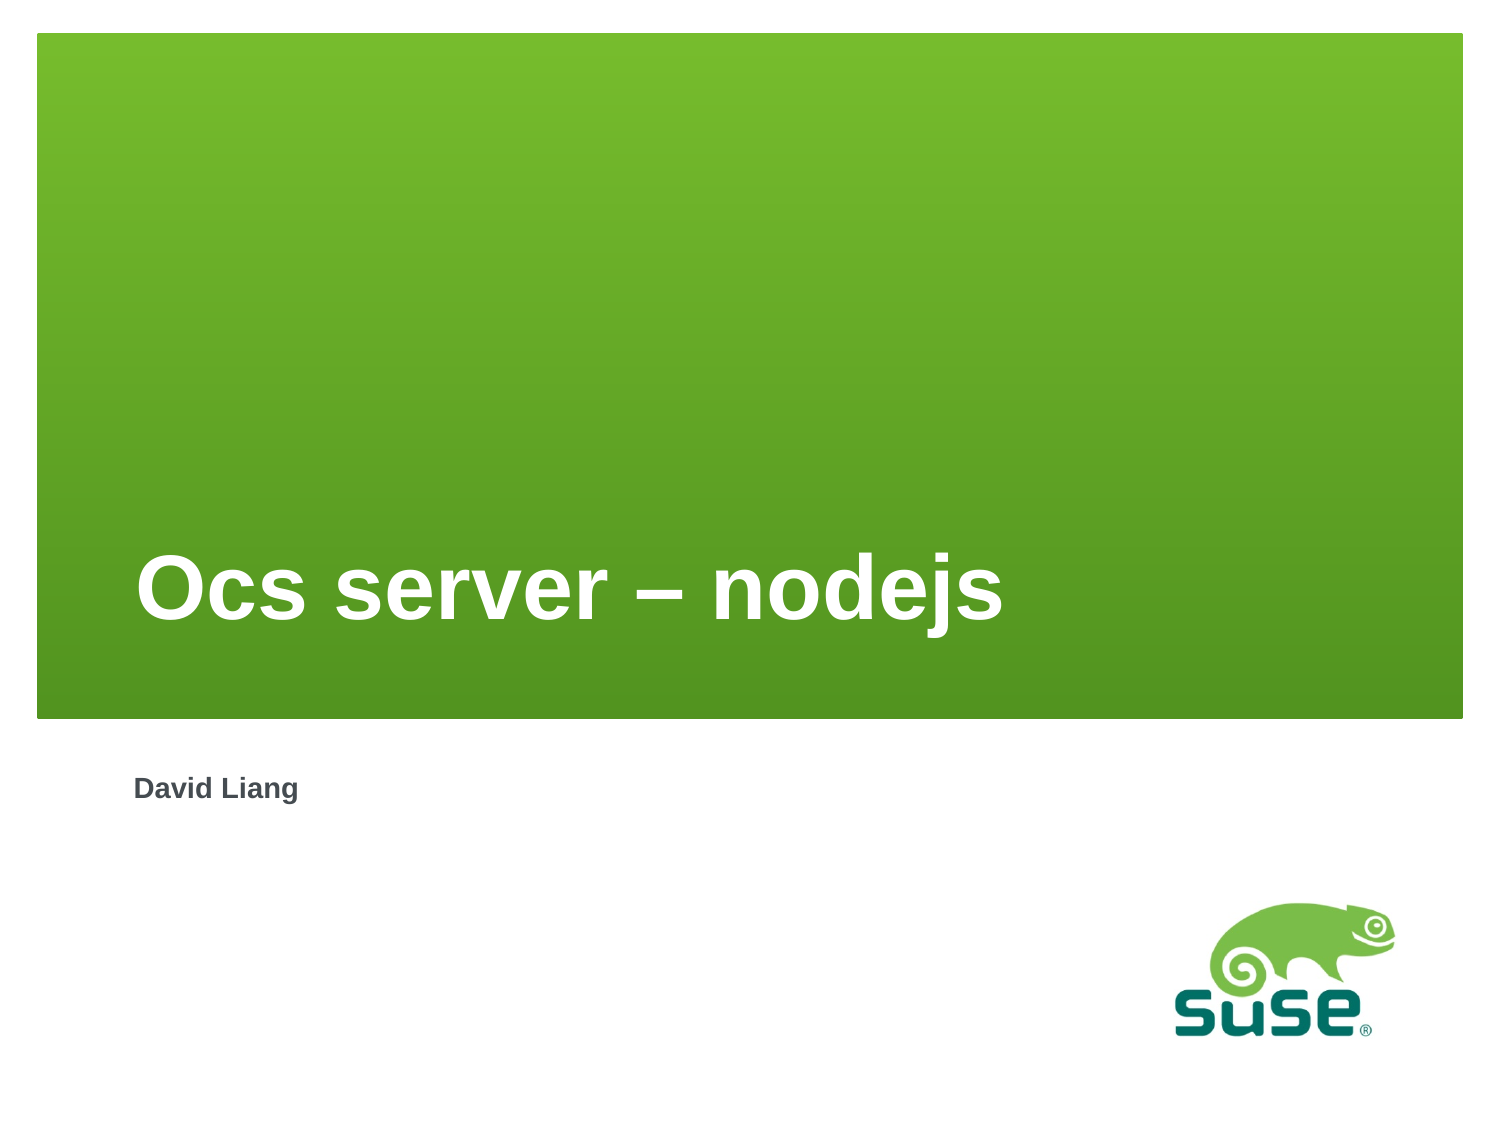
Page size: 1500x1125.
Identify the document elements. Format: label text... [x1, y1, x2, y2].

picture [1173, 901, 1398, 1040]
title Ocs server – nodejs [135, 388, 1409, 640]
list David Liang [133, 772, 758, 1125]
